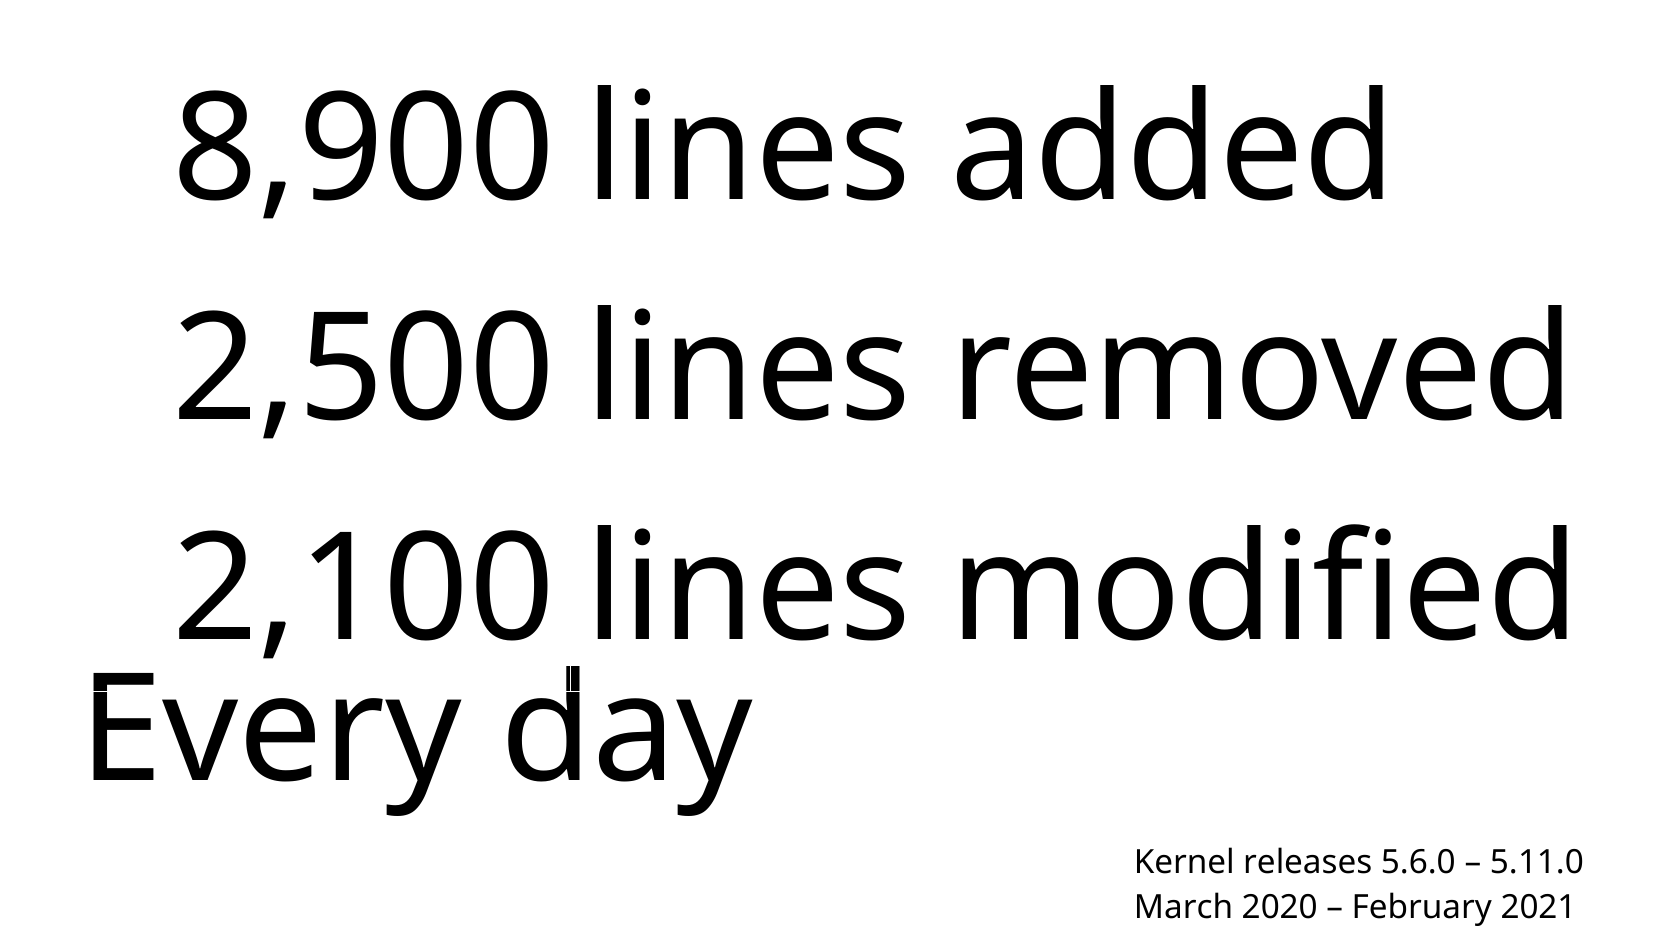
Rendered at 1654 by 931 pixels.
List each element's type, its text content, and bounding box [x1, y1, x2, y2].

text_box Every day [64, 613, 1654, 808]
table_cell lines modified [571, 472, 1648, 691]
table_cell 2,500 [6, 252, 570, 471]
table_header lines added [571, 33, 1648, 251]
table_cell lines removed [571, 252, 1648, 471]
table_header 8,900 [6, 33, 570, 251]
table_cell 2,100 [6, 472, 570, 691]
text_box Kernel releases 5.6.0 – 5.11.0 March 2020 – February 2021 [1119, 830, 1645, 925]
